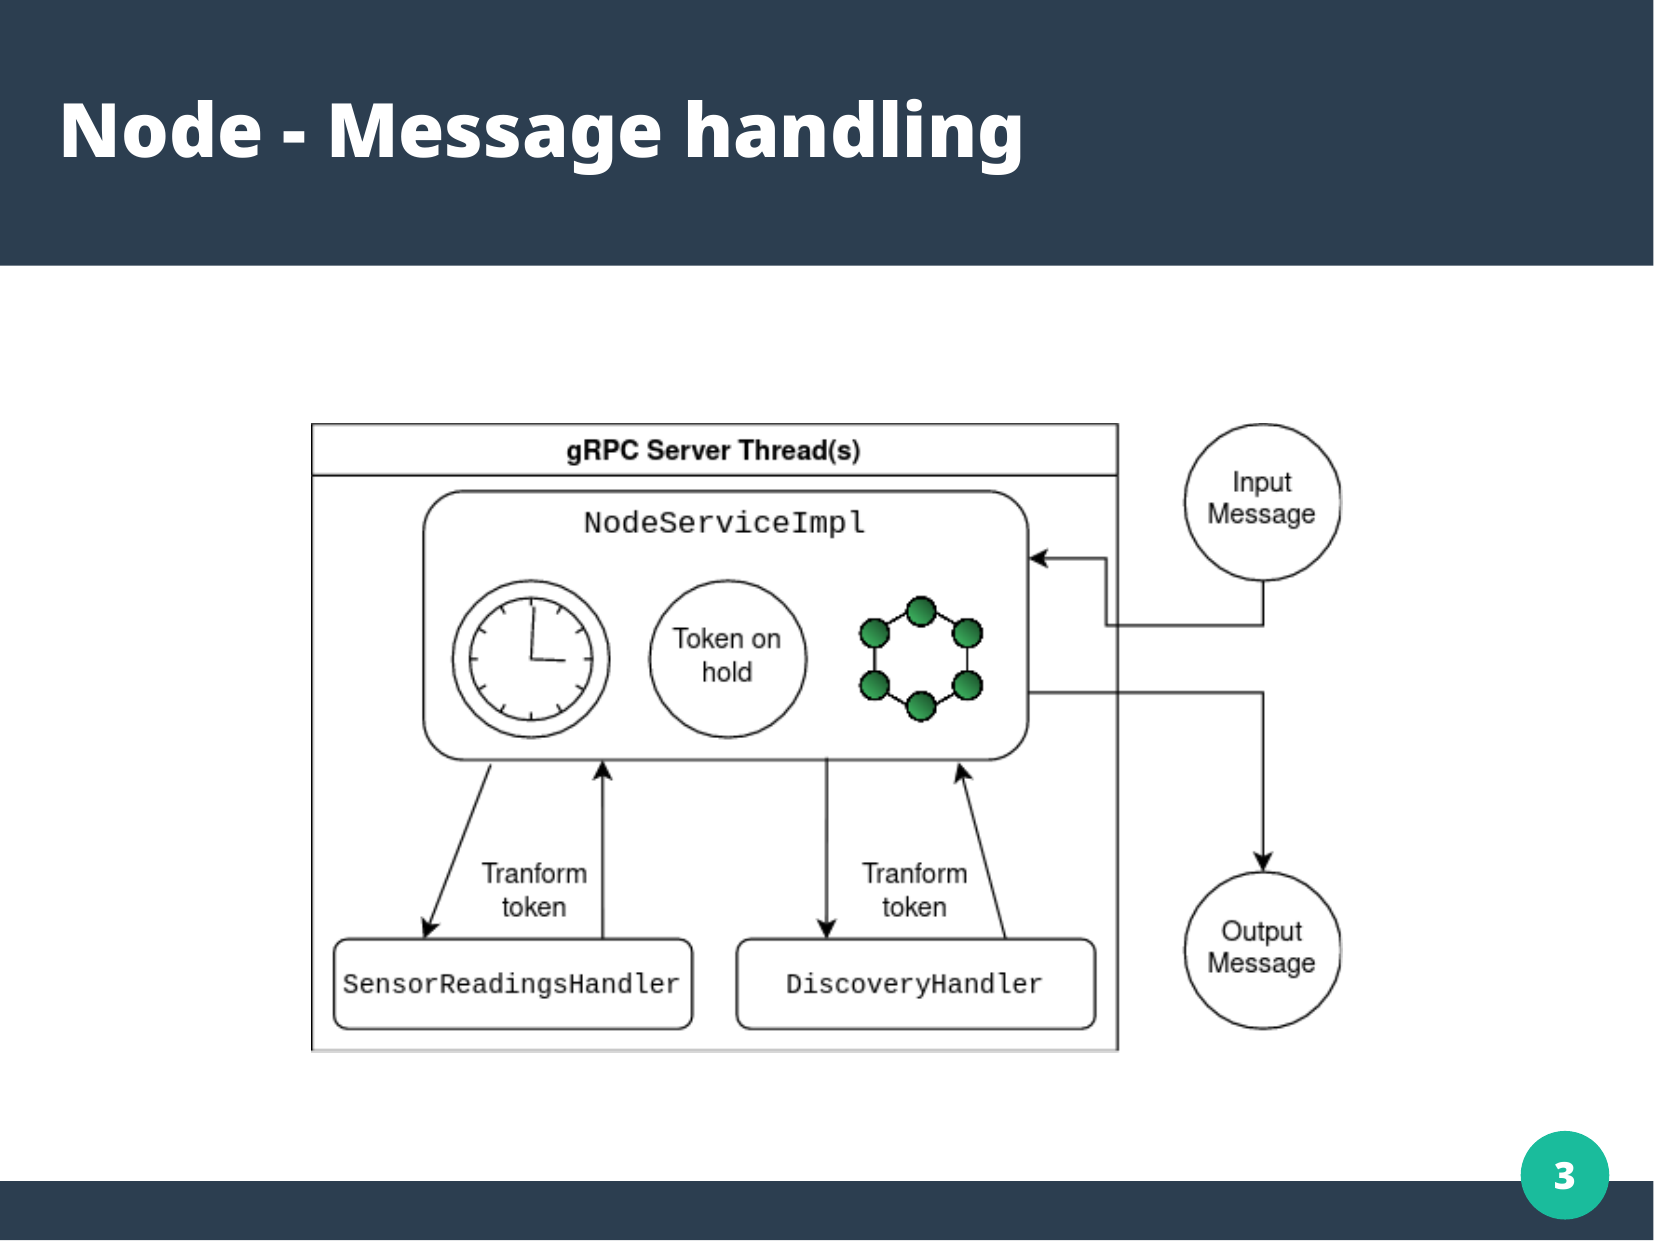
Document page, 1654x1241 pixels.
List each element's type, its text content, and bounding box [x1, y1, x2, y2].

title Node - Message handling [59, 49, 1595, 207]
picture [311, 423, 1343, 1053]
